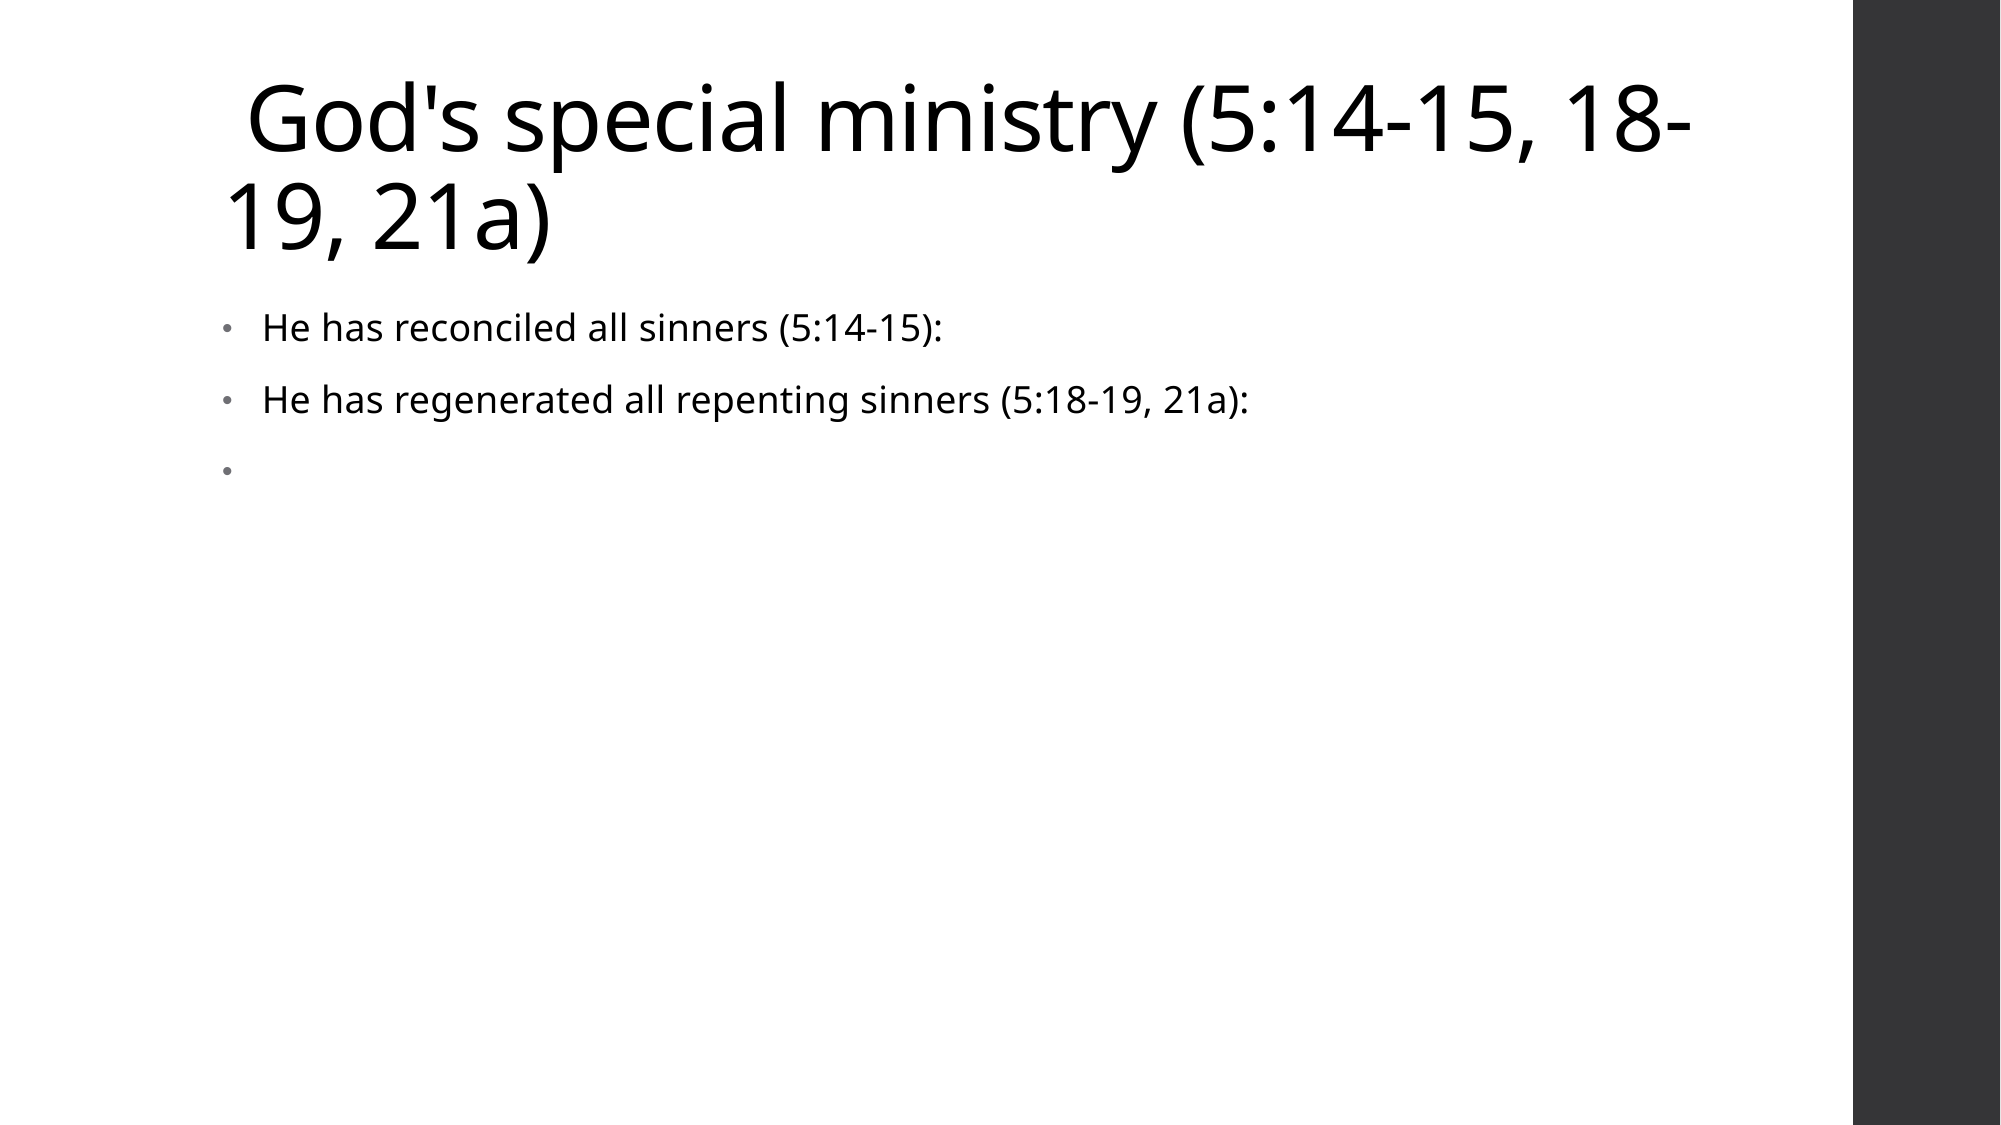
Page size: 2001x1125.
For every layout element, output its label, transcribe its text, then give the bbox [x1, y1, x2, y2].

title God's special ministry (5:14-15, 18-19, 21a) [206, 60, 1797, 278]
list He has reconciled all sinners (5:14-15): He has regenerated all repenting sinners (5:18-19, 21a): [206, 299, 1617, 1014]
